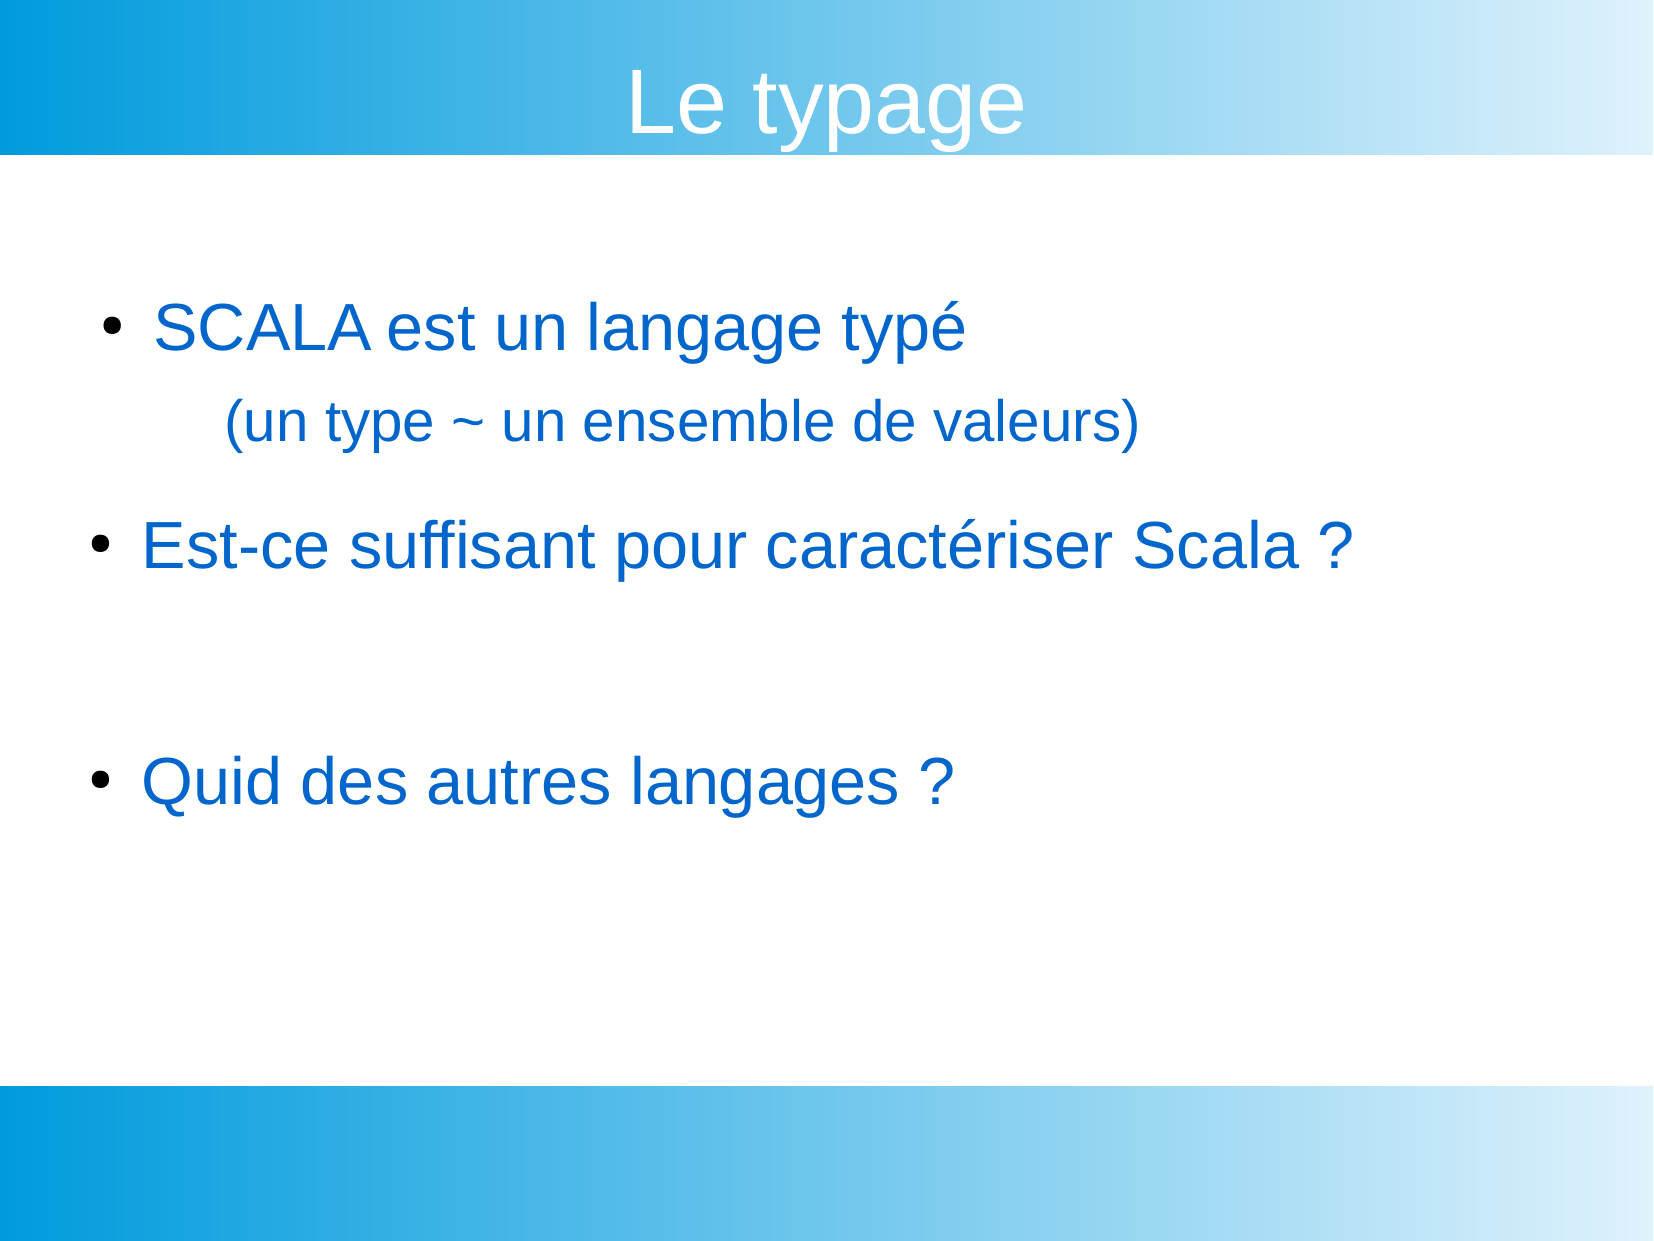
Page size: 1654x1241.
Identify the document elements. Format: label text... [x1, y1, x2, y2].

title Le typage [82, 49, 1571, 155]
list Quid des autres langages ? [70, 744, 1560, 880]
list SCALA est un langage typé (un type ~ un ensemble de valeurs) [82, 290, 1571, 497]
list Est-ce suffisant pour caractériser Scala ? [70, 507, 1559, 643]
